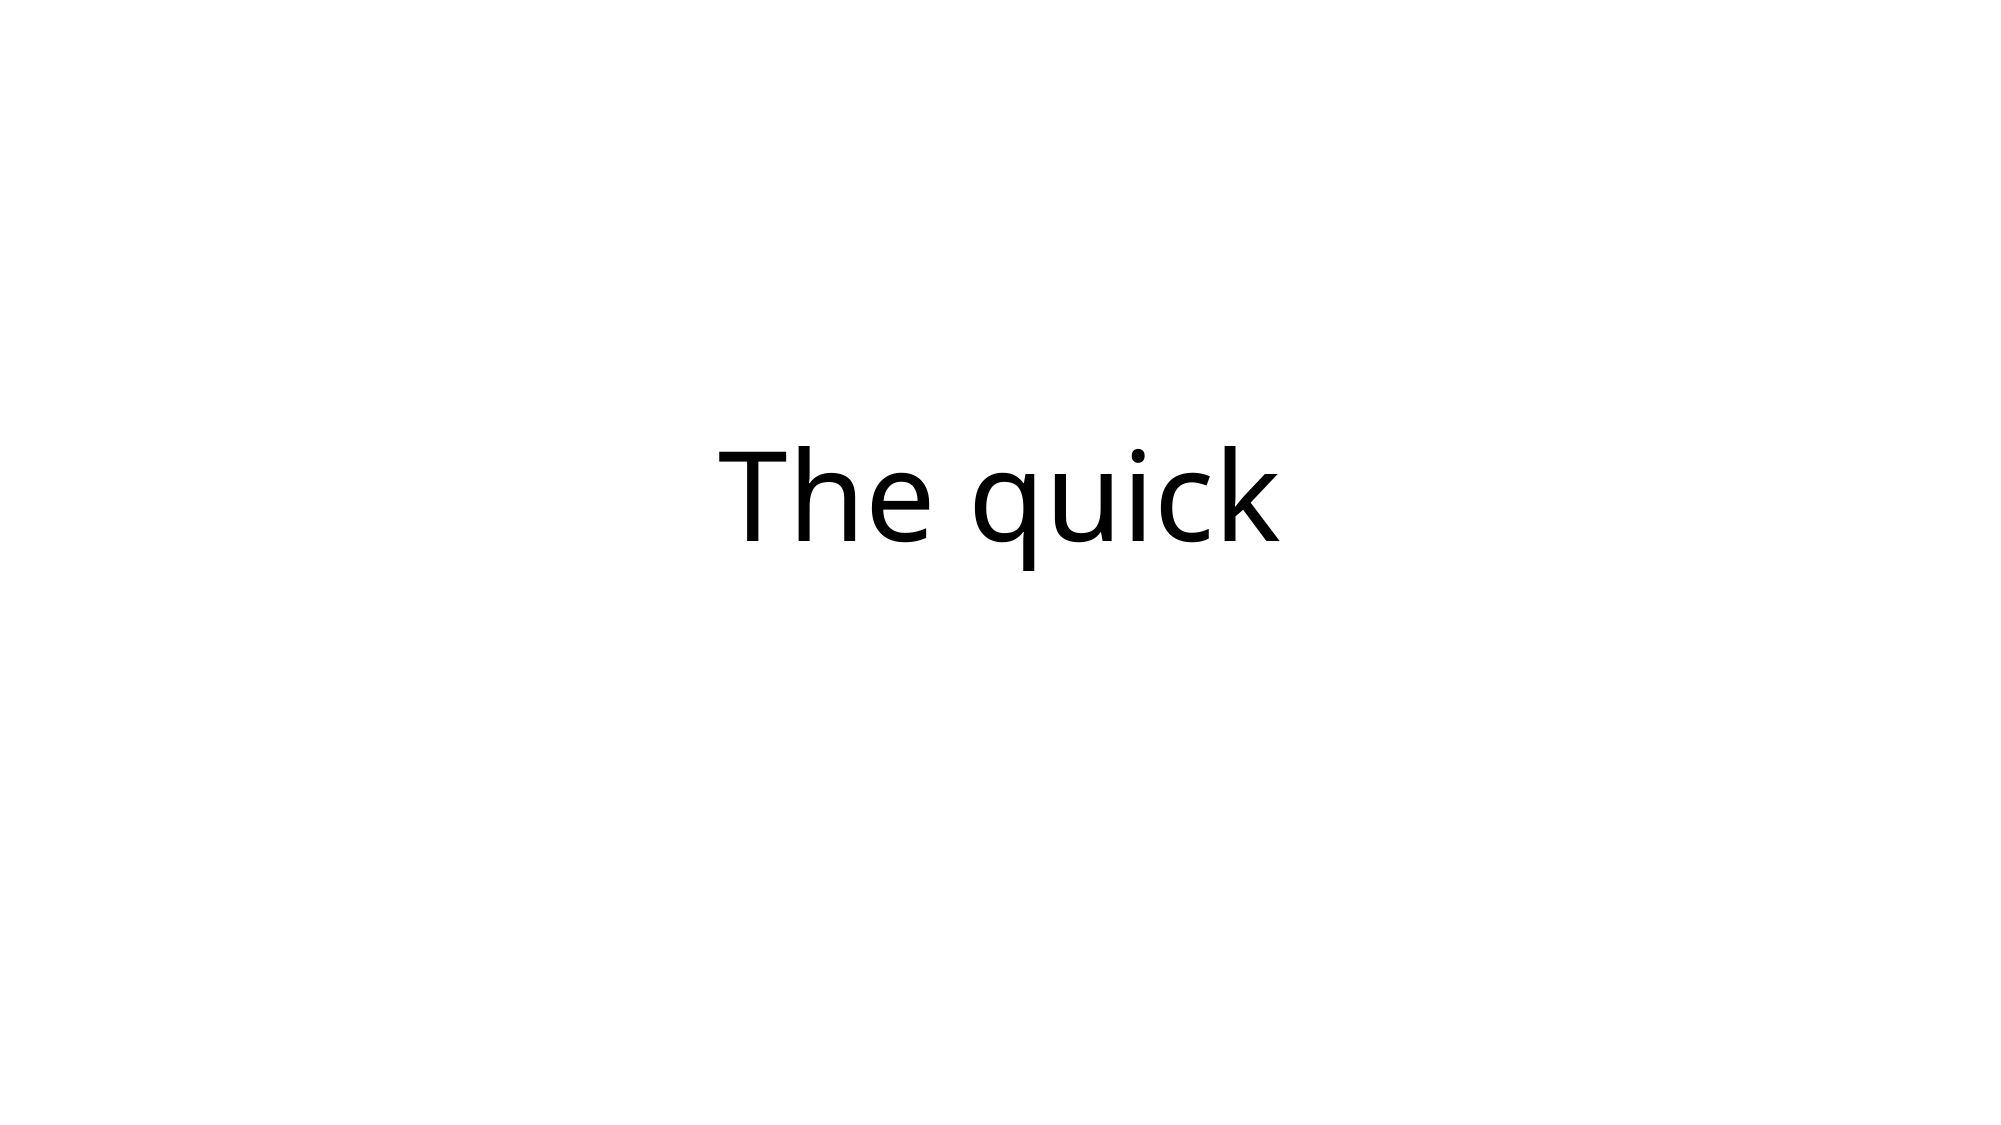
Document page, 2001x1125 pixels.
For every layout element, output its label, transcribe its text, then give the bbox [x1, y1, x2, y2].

title The quick [249, 184, 1750, 576]
